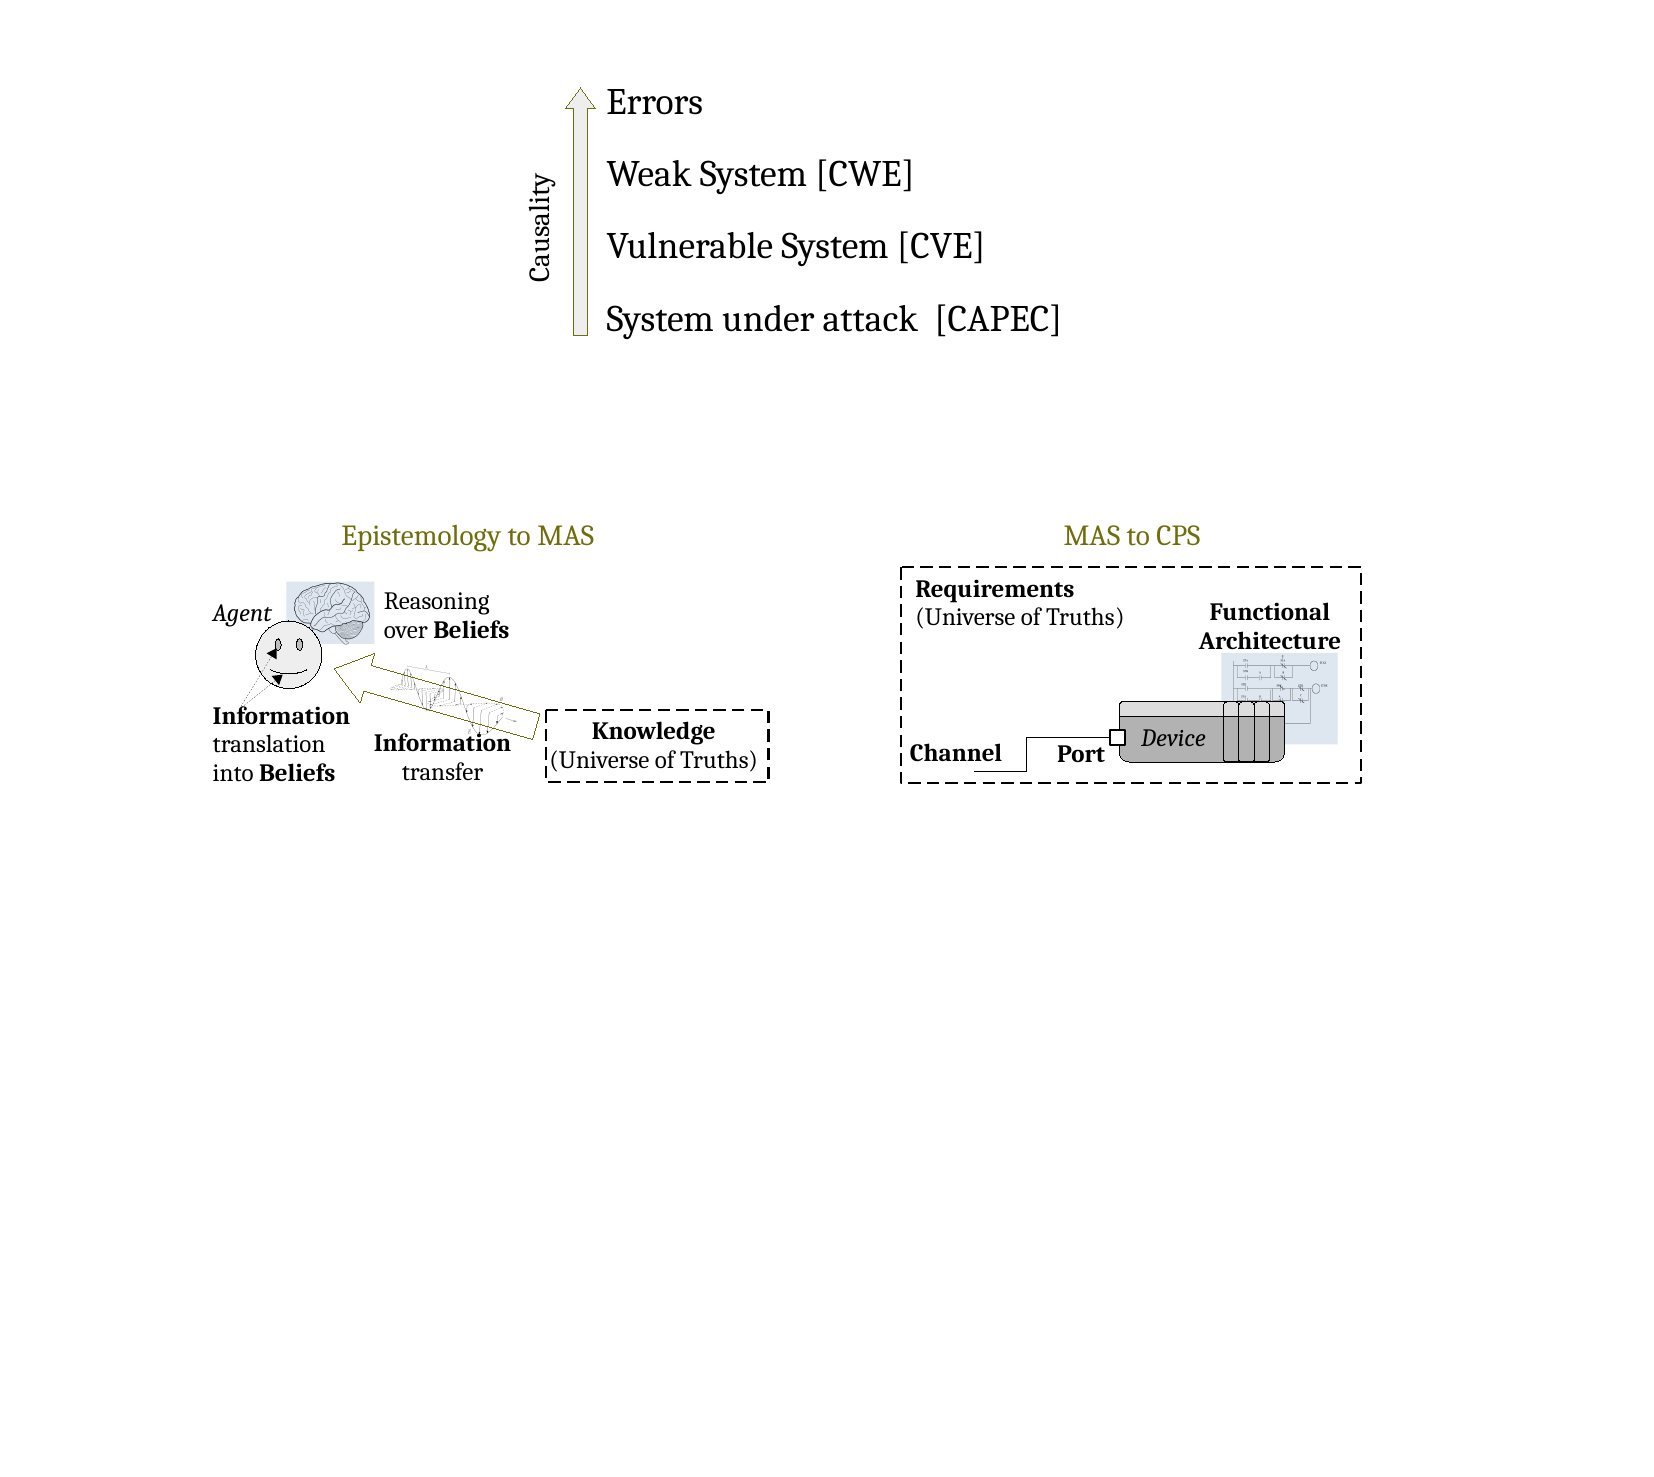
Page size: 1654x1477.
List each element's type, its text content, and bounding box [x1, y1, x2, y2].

text_box Causality [515, 153, 565, 298]
text_box Agent [197, 591, 299, 636]
text_box Reasoning over Beliefs [369, 579, 553, 653]
picture [292, 582, 369, 645]
text_box [286, 581, 369, 591]
text_box [255, 622, 322, 689]
text_box Information transfer [359, 721, 535, 795]
text_box Knowledge (Universe of Truths) [534, 709, 781, 783]
text_box [565, 87, 596, 336]
picture [1229, 675, 1330, 730]
text_box [1110, 675, 1338, 763]
picture [390, 665, 517, 721]
text_box Epistemology to MAS [326, 511, 621, 561]
text_box Weak System [CWE] [591, 145, 945, 205]
text_box Channel [895, 731, 1041, 781]
text_box System under attack [CAPEC] [591, 290, 1098, 349]
text_box Errors [591, 73, 885, 132]
text_box Port [1042, 738, 1131, 784]
text_box Requirements (Universe of Truths) [900, 567, 1147, 641]
text_box Information translation into Beliefs [197, 694, 376, 797]
text_box Port [1042, 732, 1110, 737]
text_box Device [1126, 716, 1228, 762]
text_box MAS to CPS [1048, 511, 1220, 561]
text_box Vulnerable System [CVE] [591, 217, 1018, 277]
text_box Functional Architecture [1184, 590, 1384, 675]
